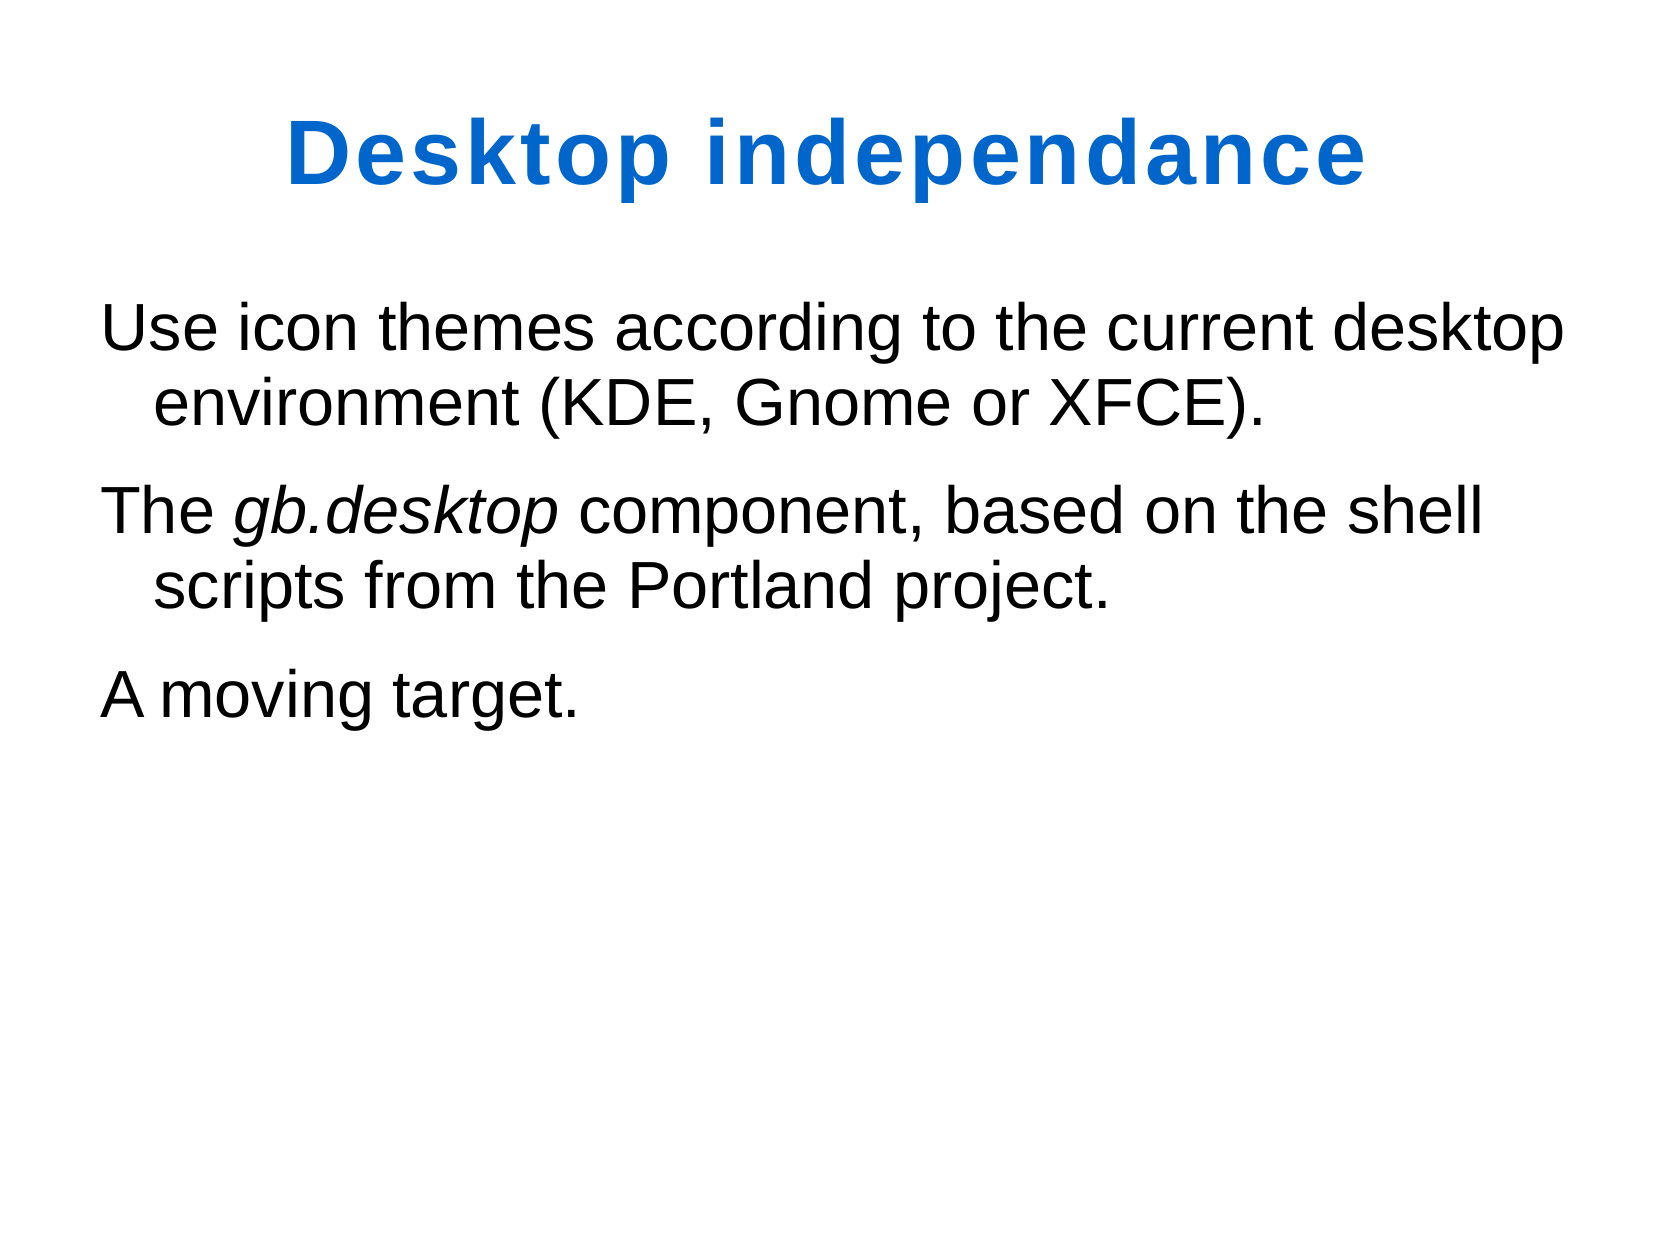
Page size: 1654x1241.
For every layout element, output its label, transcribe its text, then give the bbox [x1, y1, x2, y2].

title Desktop independance [82, 49, 1571, 257]
list Use icon themes according to the current desktop environment (KDE, Gnome or XFCE). The gb.desktop component, based on the shell scripts from the Portland project. A moving target. [82, 290, 1571, 729]
